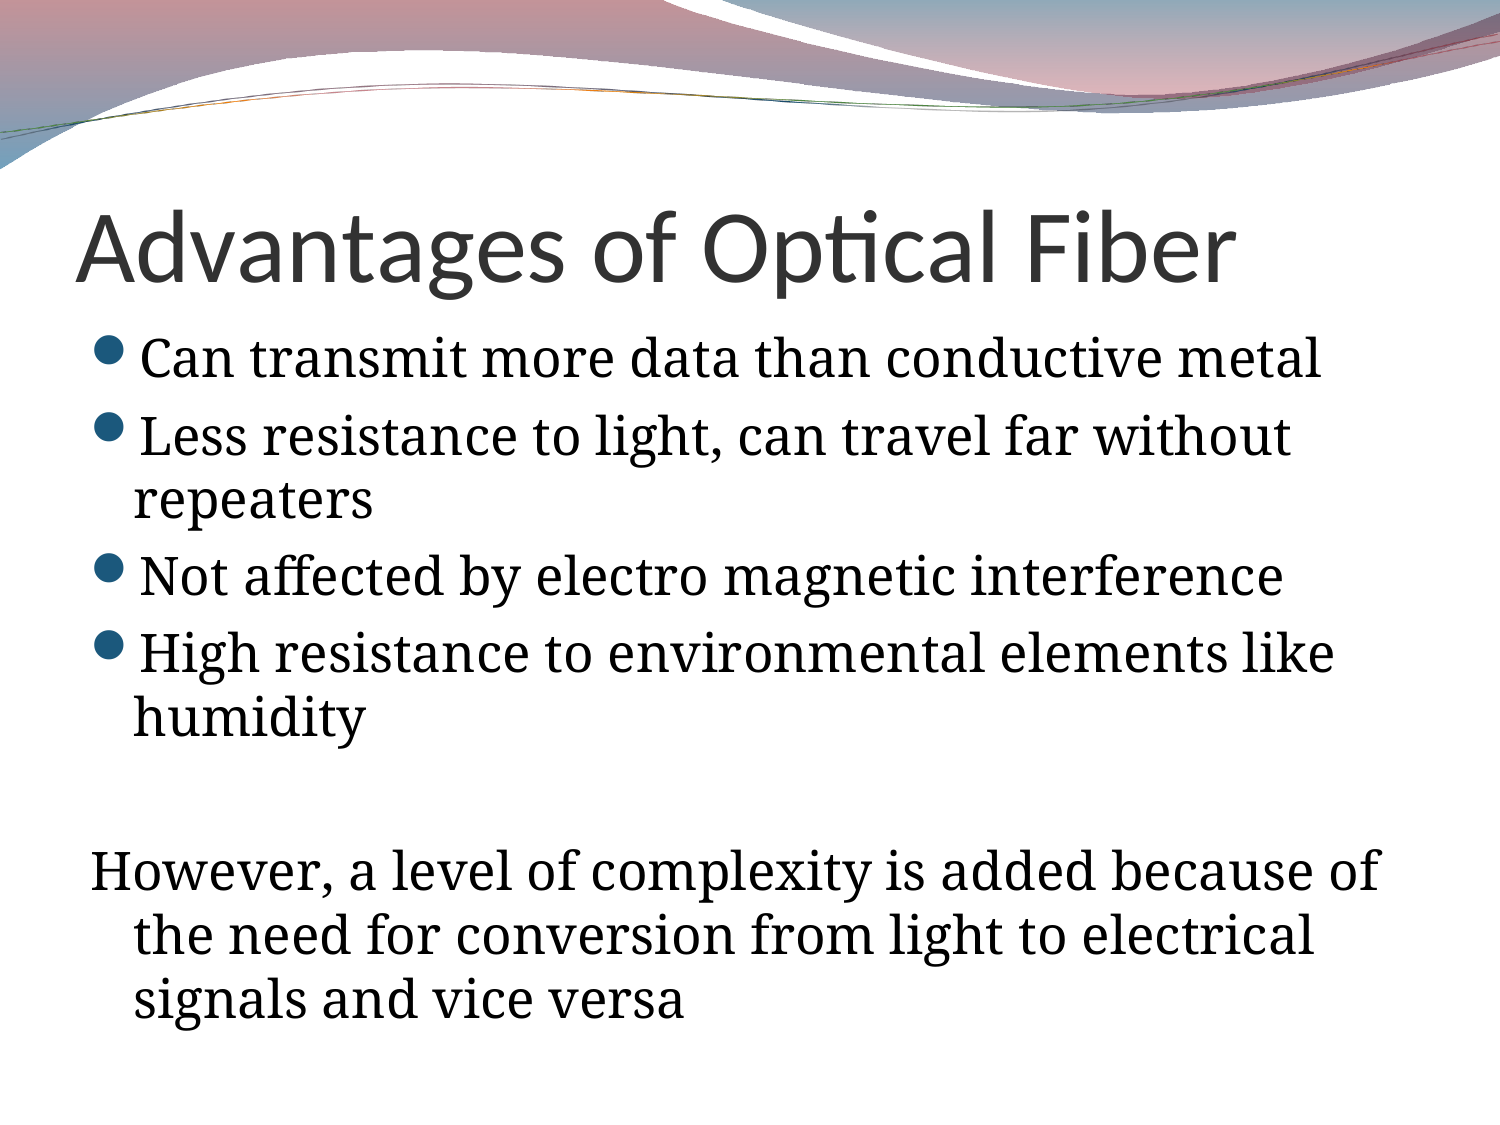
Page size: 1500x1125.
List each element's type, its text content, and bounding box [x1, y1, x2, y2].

list Can transmit more data than conductive metal Less resistance to light, can travel far without repeaters Not affected by electro magnetic interference High resistance to environmental elements like humidity However, a level of complexity is added because of the need for conversion from light to electrical signals and vice versa [75, 317, 1426, 1038]
title Advantages of Optical Fiber [75, 115, 1426, 304]
picture [0, 33, 1500, 140]
